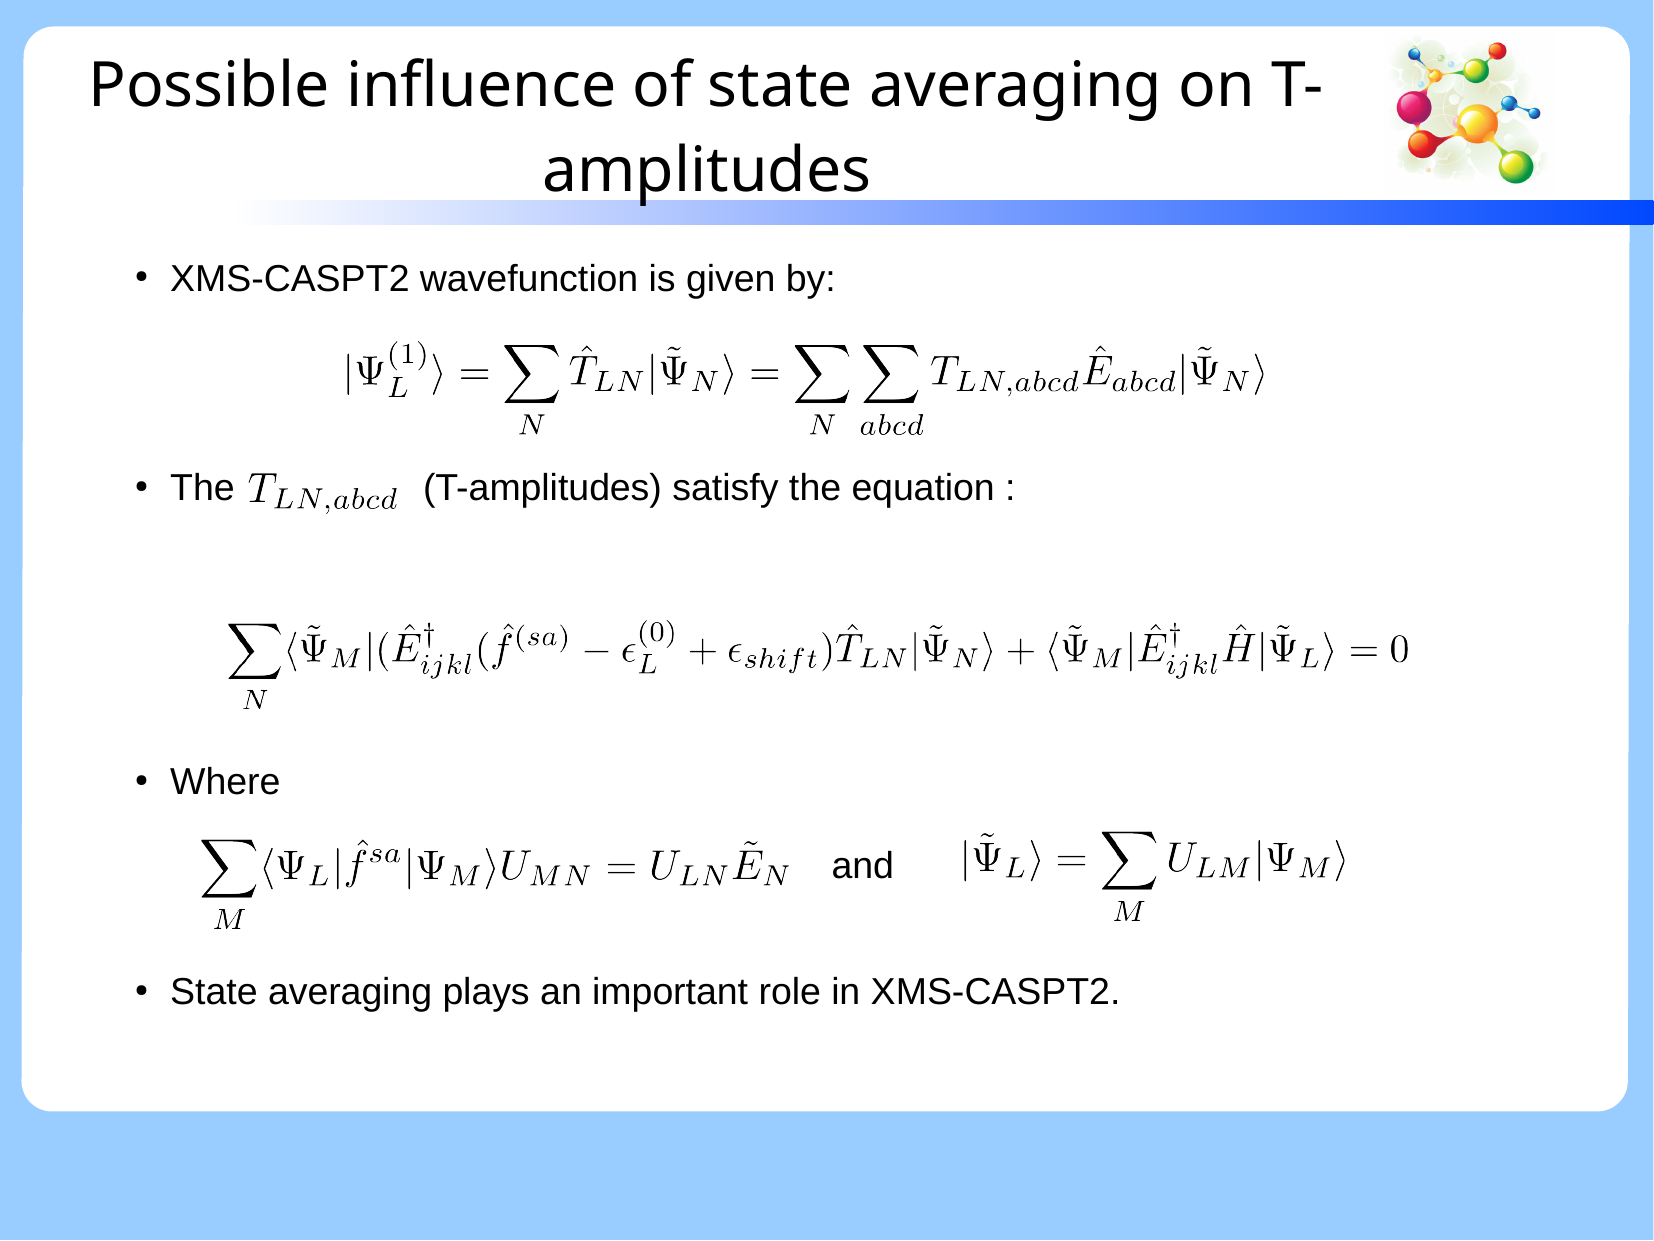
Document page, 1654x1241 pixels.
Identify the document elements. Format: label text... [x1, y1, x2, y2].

table_cell [873, 201, 877, 224]
picture [964, 831, 1345, 922]
table_cell [956, 201, 961, 224]
picture [1382, 29, 1556, 195]
picture [228, 620, 1408, 709]
title Possible influence of state averaging on T-amplitudes [82, 49, 1332, 201]
picture [248, 473, 397, 514]
picture [201, 839, 789, 930]
picture [347, 341, 1264, 435]
text_box XMS-CASPT2 wavefunction is given by: The (T-amplitudes) satisfy the equation : Where and State averaging plays an important role in XMS-CASPT2. [120, 249, 1571, 1241]
